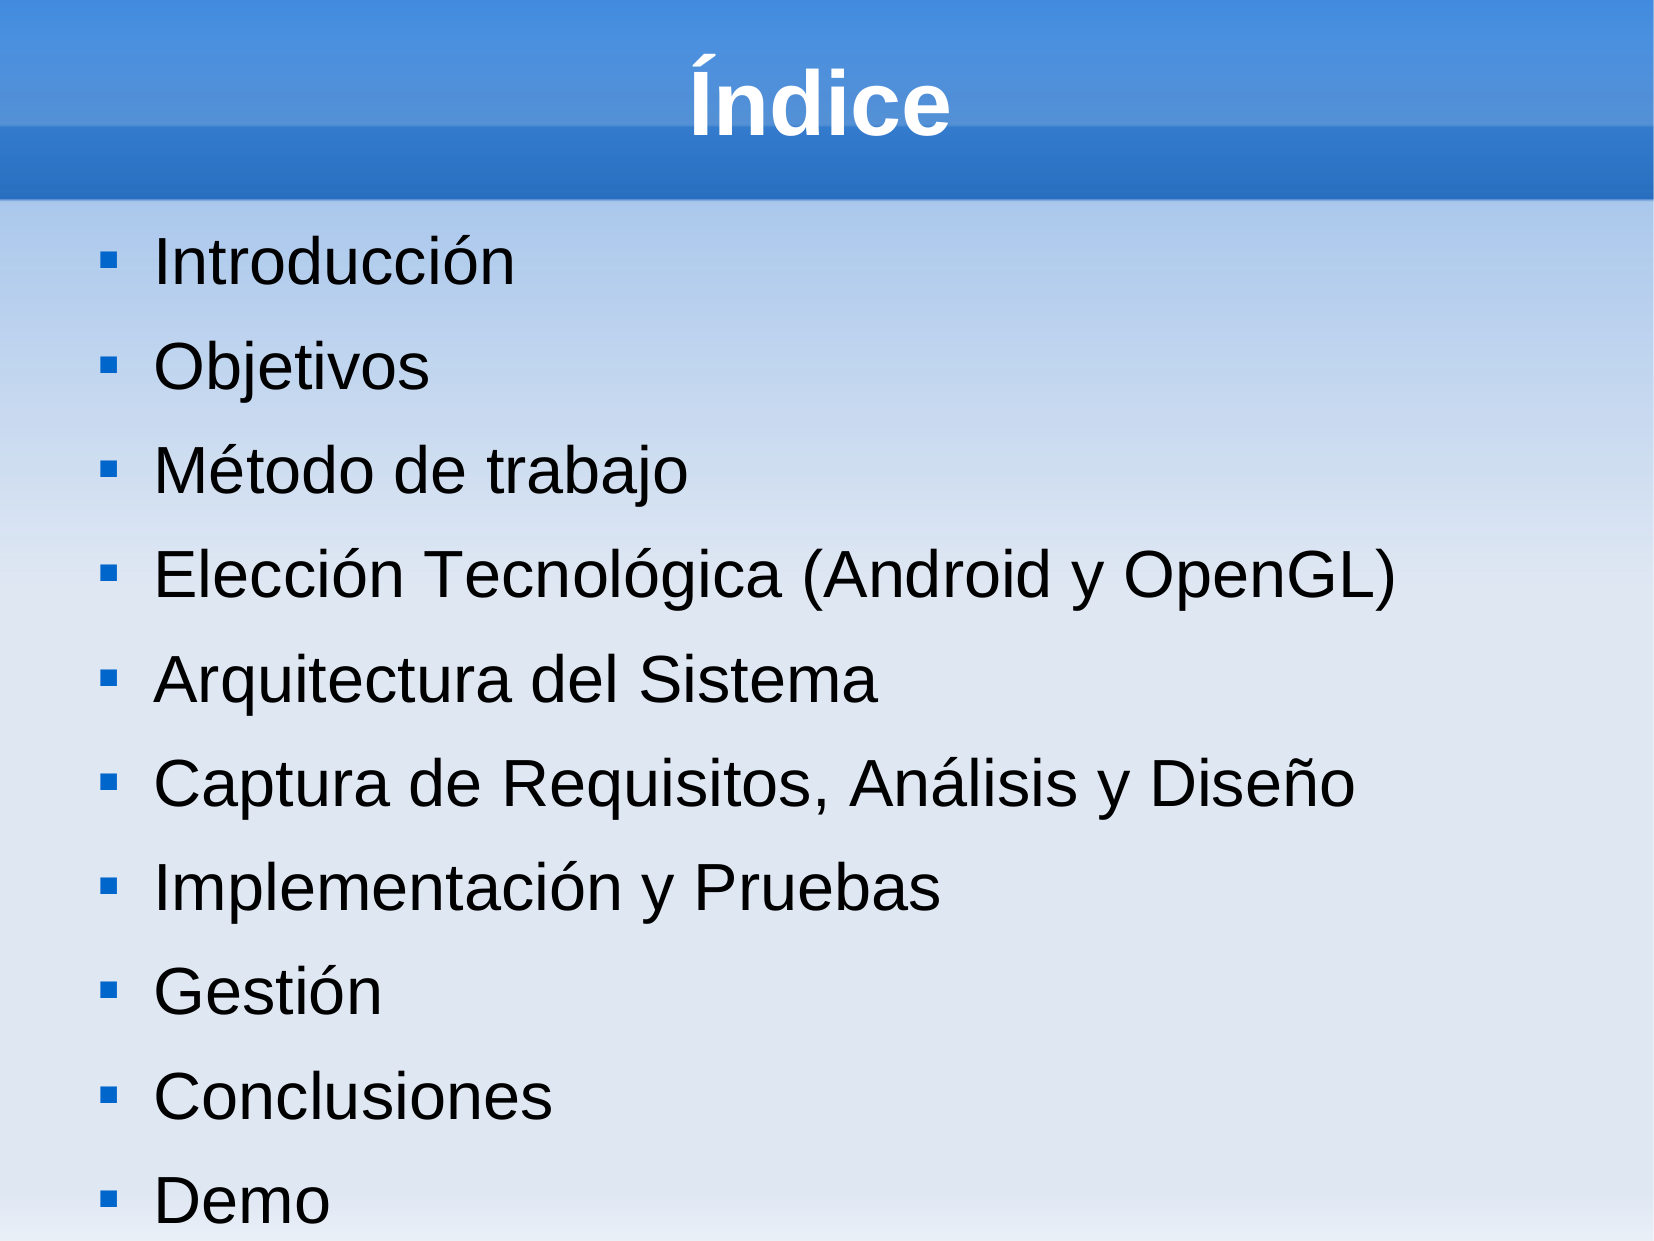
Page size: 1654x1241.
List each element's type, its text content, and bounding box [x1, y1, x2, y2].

list Introducción Objetivos Método de trabajo Elección Tecnológica (Android y OpenGL) Arquitectura del Sistema Captura de Requisitos, Análisis y Diseño Implementación y Pruebas Gestión Conclusiones Demo [82, 224, 1571, 1241]
picture [0, 0, 1654, 1241]
title Índice [76, 0, 1565, 208]
